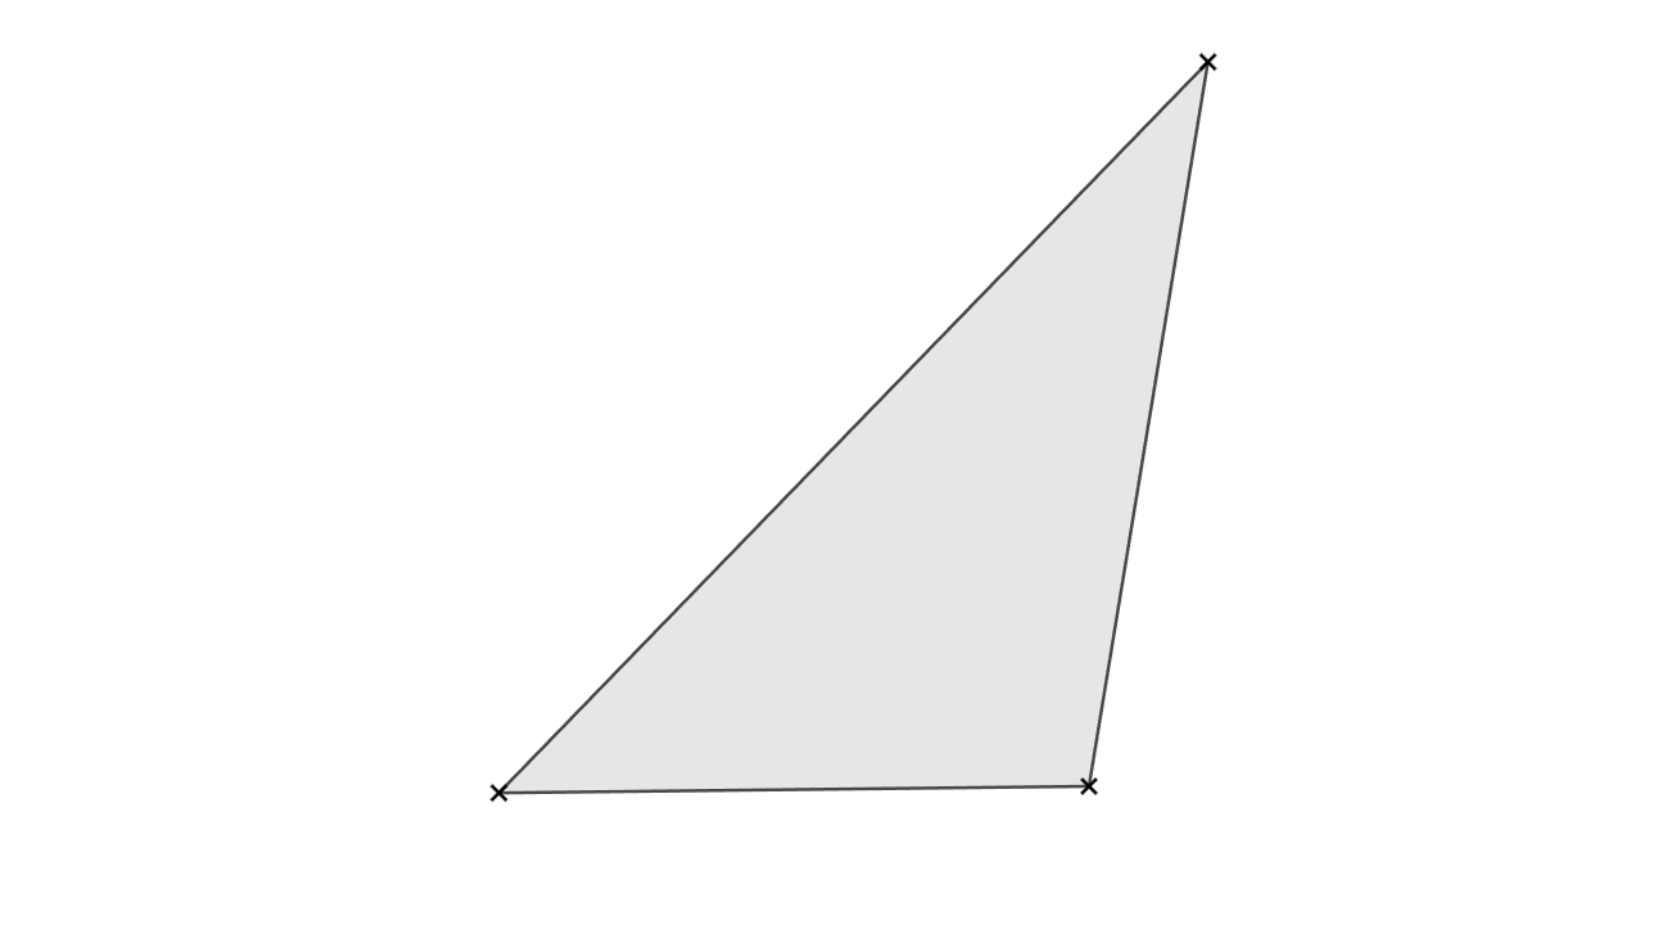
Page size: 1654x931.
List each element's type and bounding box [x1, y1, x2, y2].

picture [414, 0, 1274, 929]
